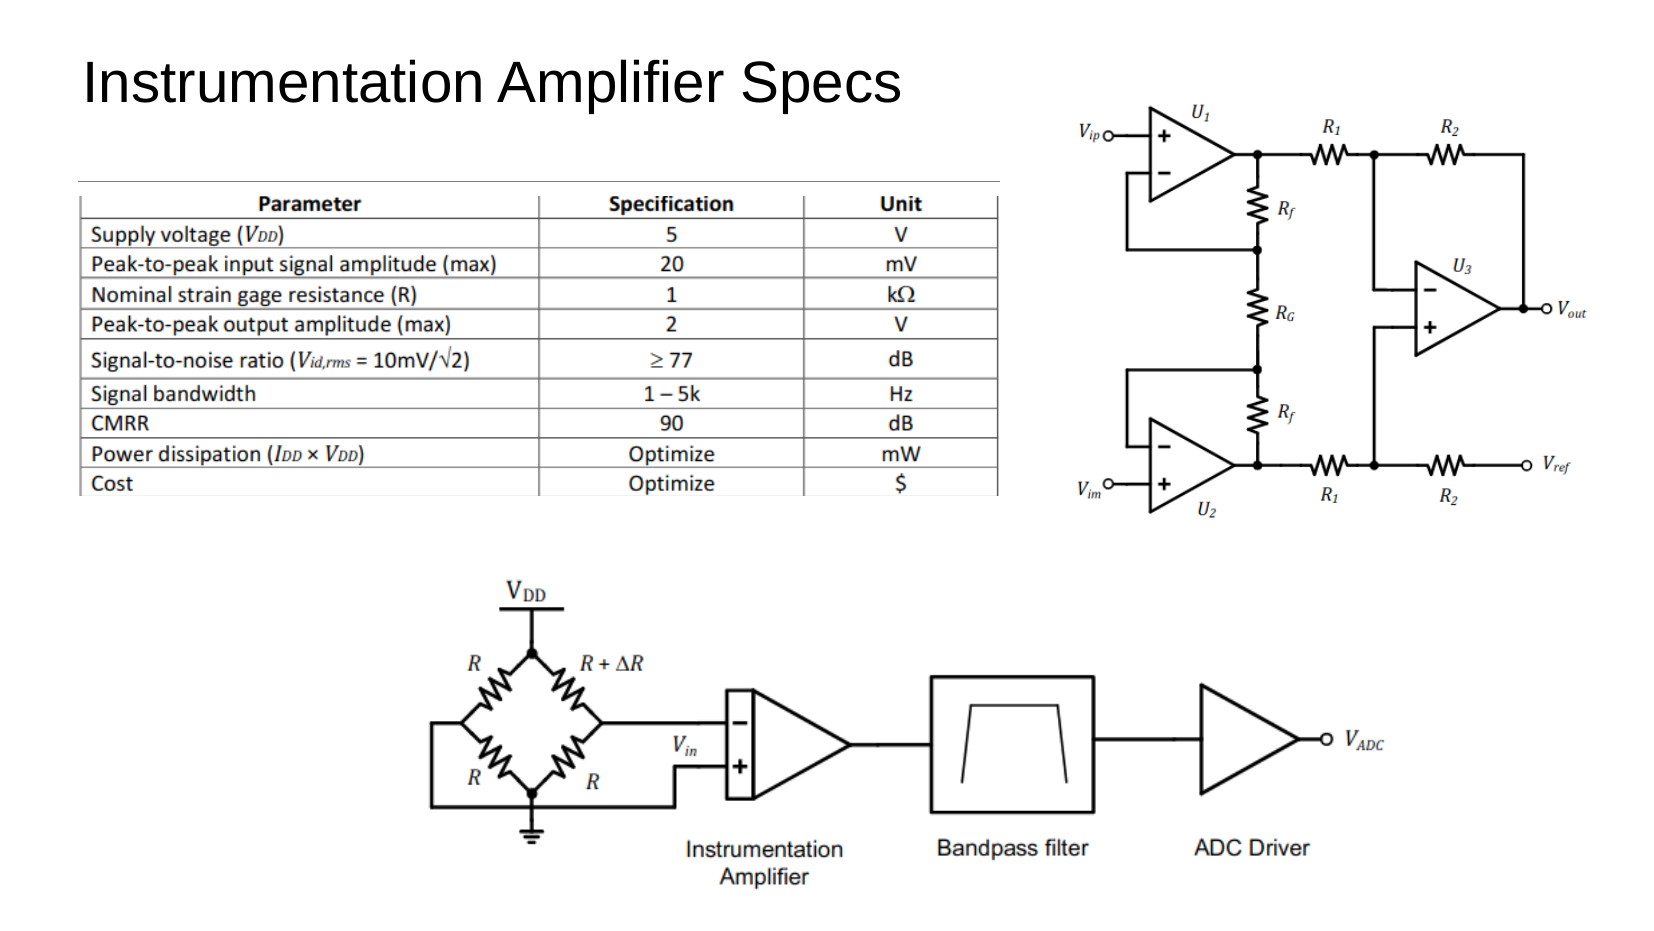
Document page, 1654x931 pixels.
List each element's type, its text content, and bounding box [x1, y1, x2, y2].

picture [390, 567, 1420, 916]
title Instrumentation Amplifier Specs [82, 37, 1571, 193]
picture [1045, 90, 1604, 555]
picture [69, 196, 1006, 496]
